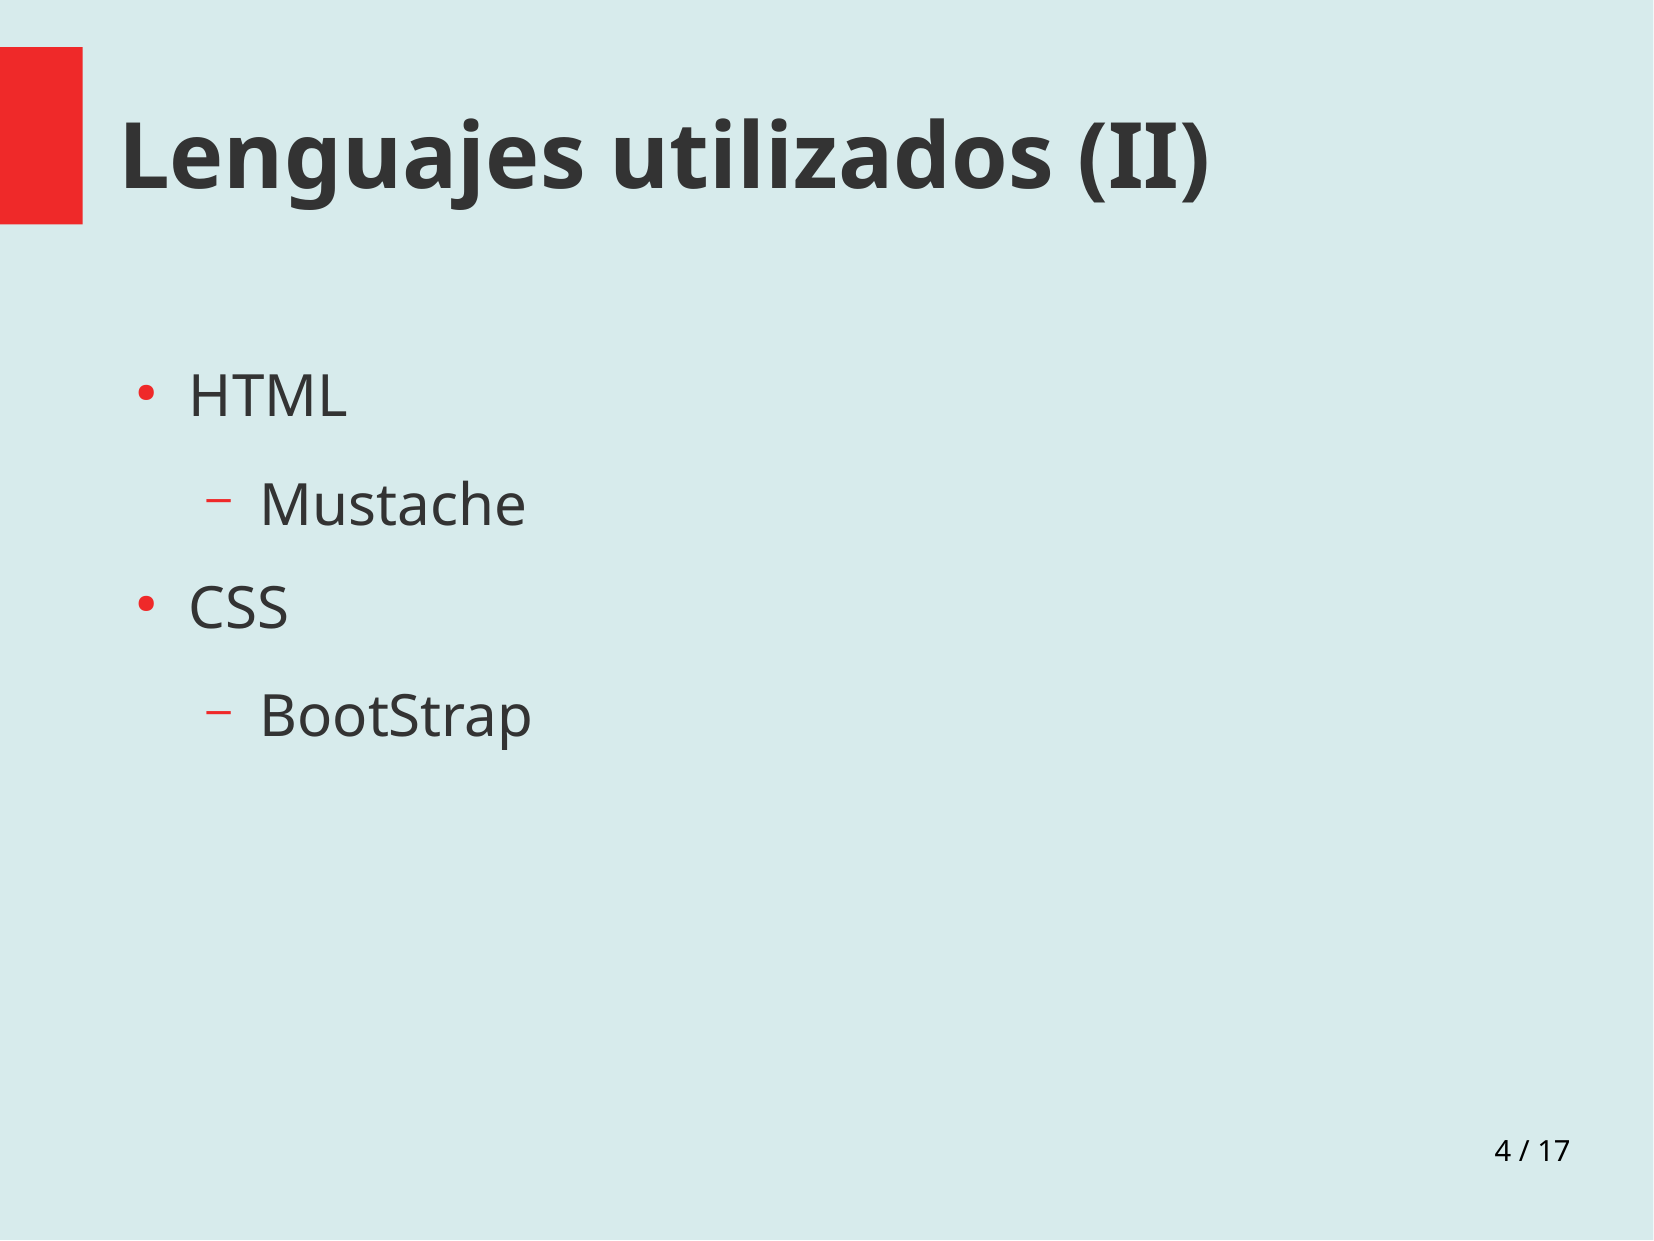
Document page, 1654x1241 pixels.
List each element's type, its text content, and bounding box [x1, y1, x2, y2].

title Lenguajes utilizados (II) [118, 49, 1571, 257]
list HTML Mustache CSS BootStrap [118, 354, 1536, 1074]
